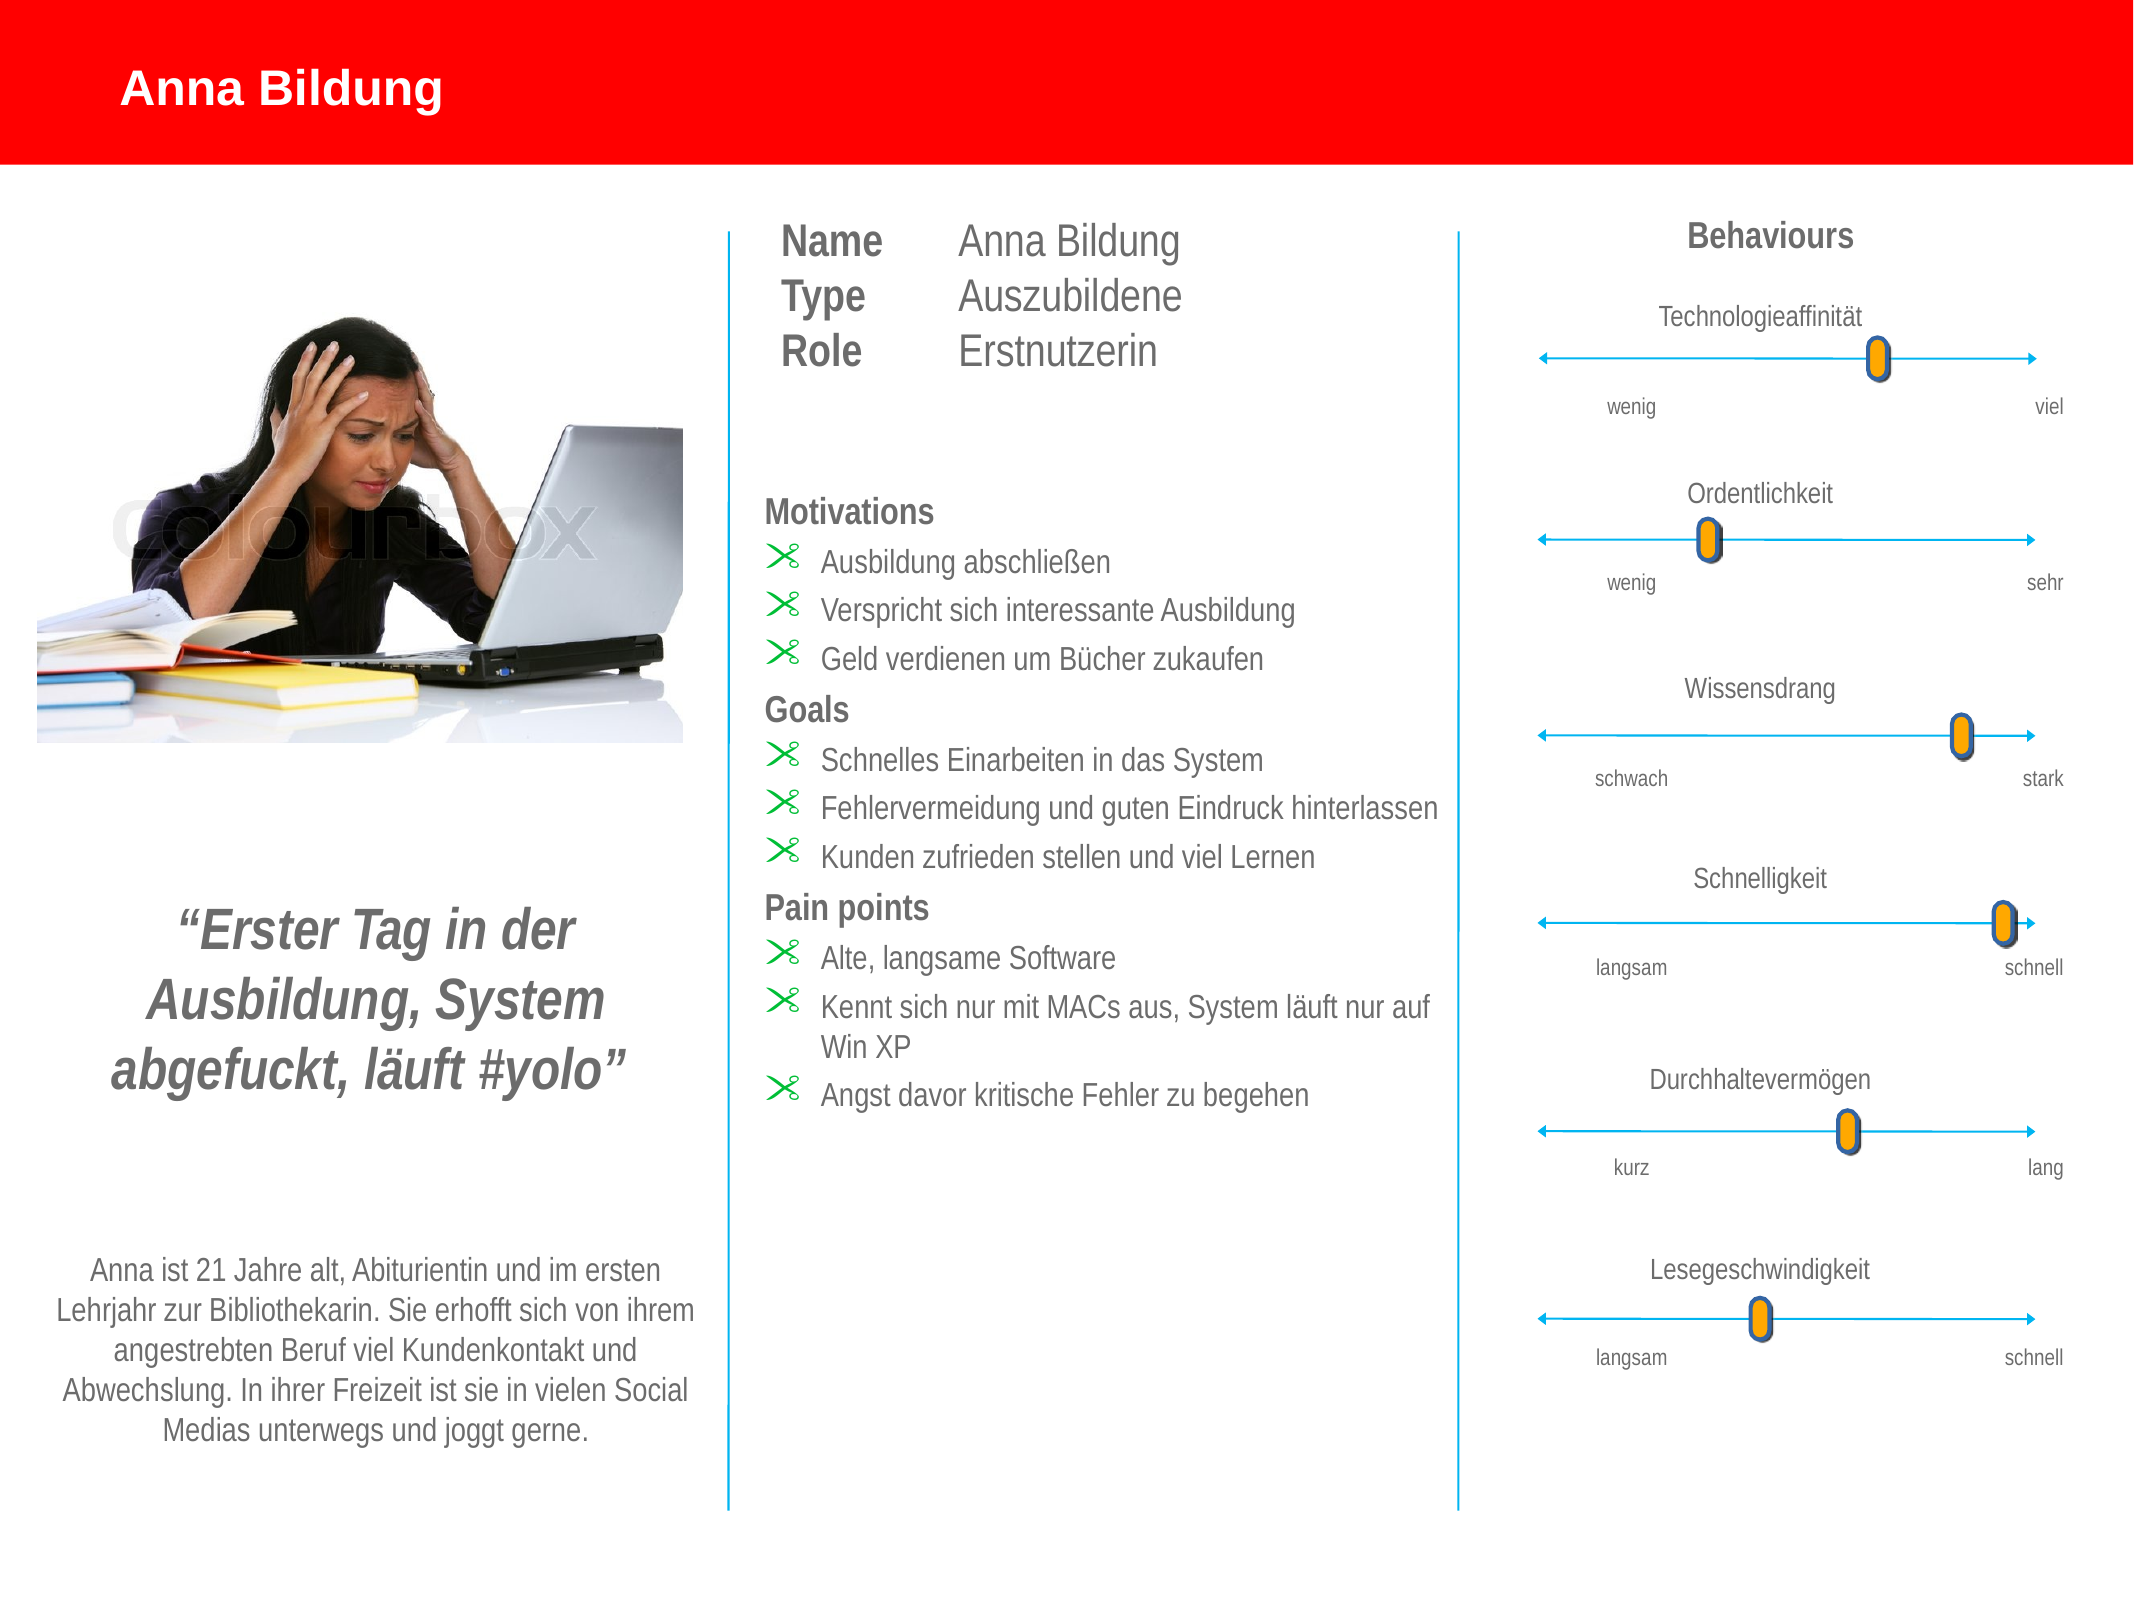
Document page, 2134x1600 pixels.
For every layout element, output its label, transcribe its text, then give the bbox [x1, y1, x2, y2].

text_box [1750, 1297, 1770, 1340]
text_box wenig [1515, 391, 1749, 419]
text_box Technologieaffinität [1510, 297, 2011, 333]
text_box Durchhaltevermögen [1510, 1060, 2011, 1096]
text_box stark [1805, 763, 2064, 791]
text_box Behaviours [1511, 210, 2031, 256]
text_box schwach [1515, 763, 1749, 791]
text_box [1993, 902, 2013, 944]
text_box Wissensdrang [1510, 669, 2011, 705]
text_box [1698, 518, 1718, 561]
text_box langsam [1515, 1342, 1749, 1370]
text_box lang [1805, 1152, 2064, 1181]
text_box Schnelligkeit [1510, 858, 2011, 894]
text_box sehr [1805, 567, 2064, 595]
picture [37, 312, 683, 743]
text_box langsam [1515, 952, 1749, 981]
text_box [1952, 714, 1971, 757]
text_box Name Anna Bildung Type Auszubildene Role Erstnutzerin [781, 210, 1513, 376]
text_box Ordentlichkeit [1510, 473, 2011, 509]
text_box [1838, 1110, 1857, 1153]
text_box “Erster Tag in der Ausbildung, System abgefuckt, läuft #yolo” [54, 891, 698, 1102]
text_box schnell [1805, 952, 2064, 981]
text_box schnell [1805, 1342, 2064, 1370]
text_box Lesegeschwindigkeit [1510, 1250, 2011, 1286]
text_box [0, 0, 2134, 165]
text_box kurz [1515, 1152, 1749, 1181]
text_box Anna Bildung [112, 55, 451, 116]
text_box wenig [1515, 567, 1749, 595]
text_box [1868, 337, 1887, 380]
text_box viel [1805, 391, 2064, 419]
text_box Anna ist 21 Jahre alt, Abiturientin und im ersten Lehrjahr zur Bibliothekarin. Sie erhofft sich von ihrem angestrebten Beruf viel Kundenkontakt und Abwechslung. In ihrer Freizeit ist sie in vielen Social Medias unterwegs und joggt gerne. [54, 1248, 698, 1448]
text_box Motivations Ausbildung abschließen Verspricht sich interessante Ausbildung Geld verdienen um Bücher zukaufen Goals Schnelles Einarbeiten in das System Fehlervermeidung und guten Eindruck hinterlassen Kunden zufrieden stellen und viel Lernen Pain points Alte, langsame Software Kennt sich nur mit MACs aus, System läuft nur auf Win XP Angst davor kritische Fehler zu begehen [764, 486, 1444, 1113]
